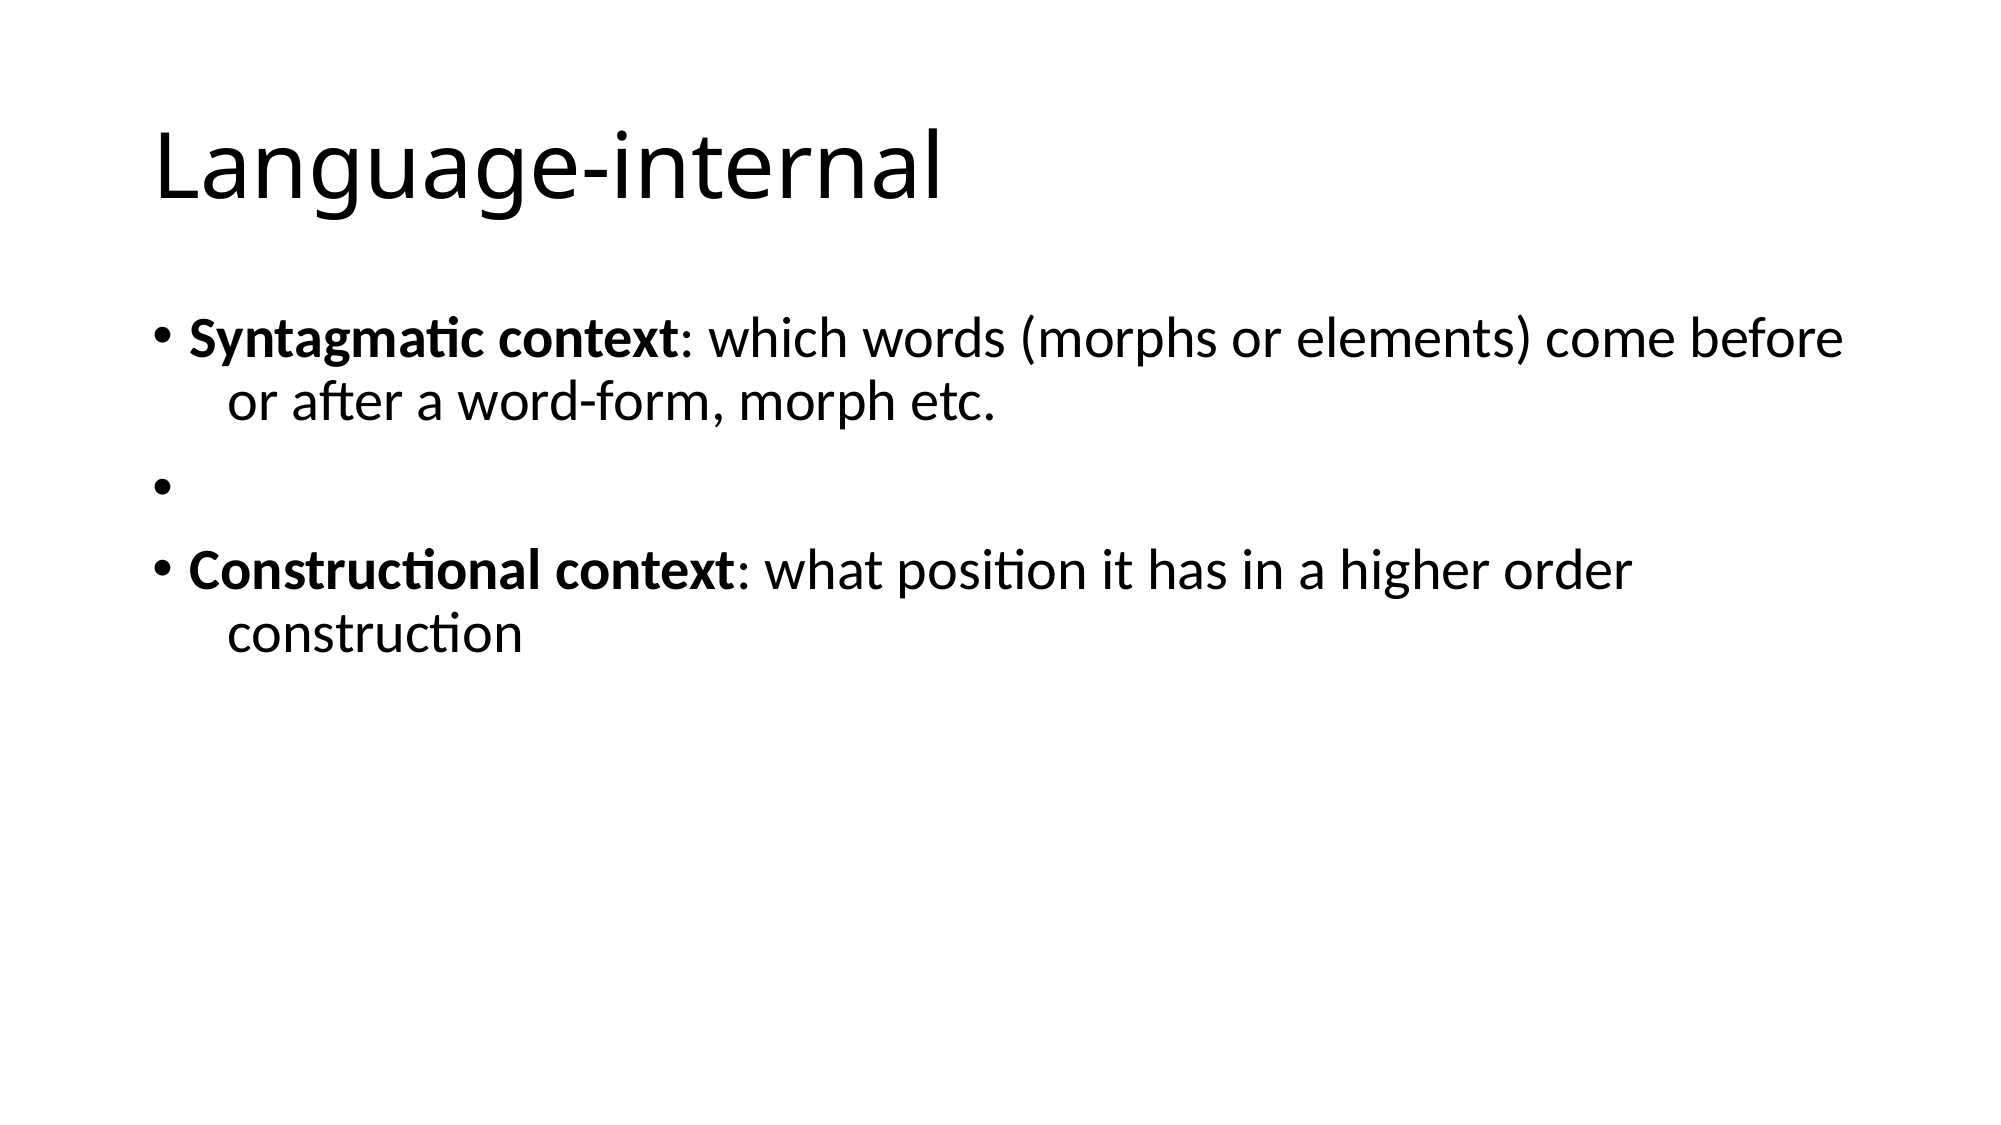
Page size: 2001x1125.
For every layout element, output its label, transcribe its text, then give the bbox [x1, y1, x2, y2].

title Language-internal [137, 59, 1863, 278]
list Syntagmatic context: which words (morphs or elements) come before or after a word-form, morph etc. Constructional context: what position it has in a higher order construction [137, 299, 1863, 1014]
